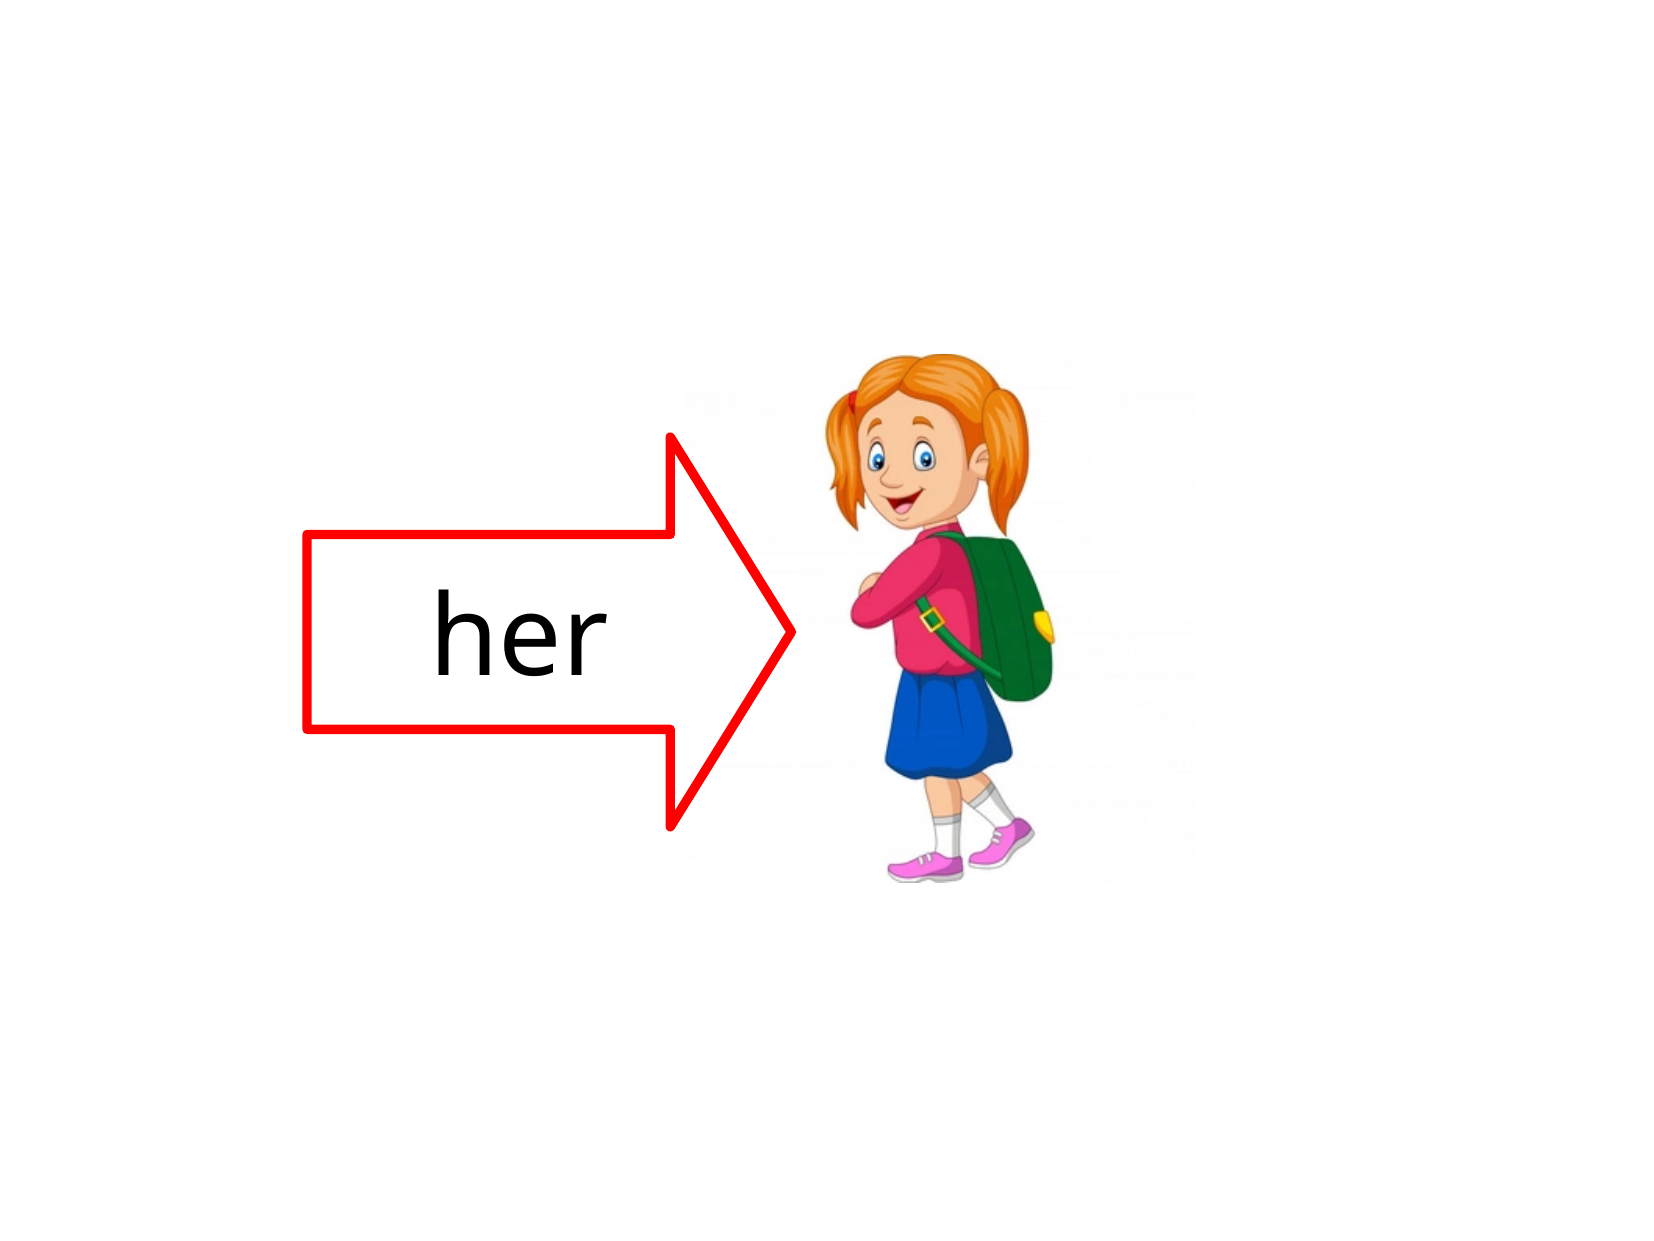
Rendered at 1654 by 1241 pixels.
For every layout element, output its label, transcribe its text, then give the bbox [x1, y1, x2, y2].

picture [685, 354, 1196, 883]
text_box her [307, 437, 792, 827]
